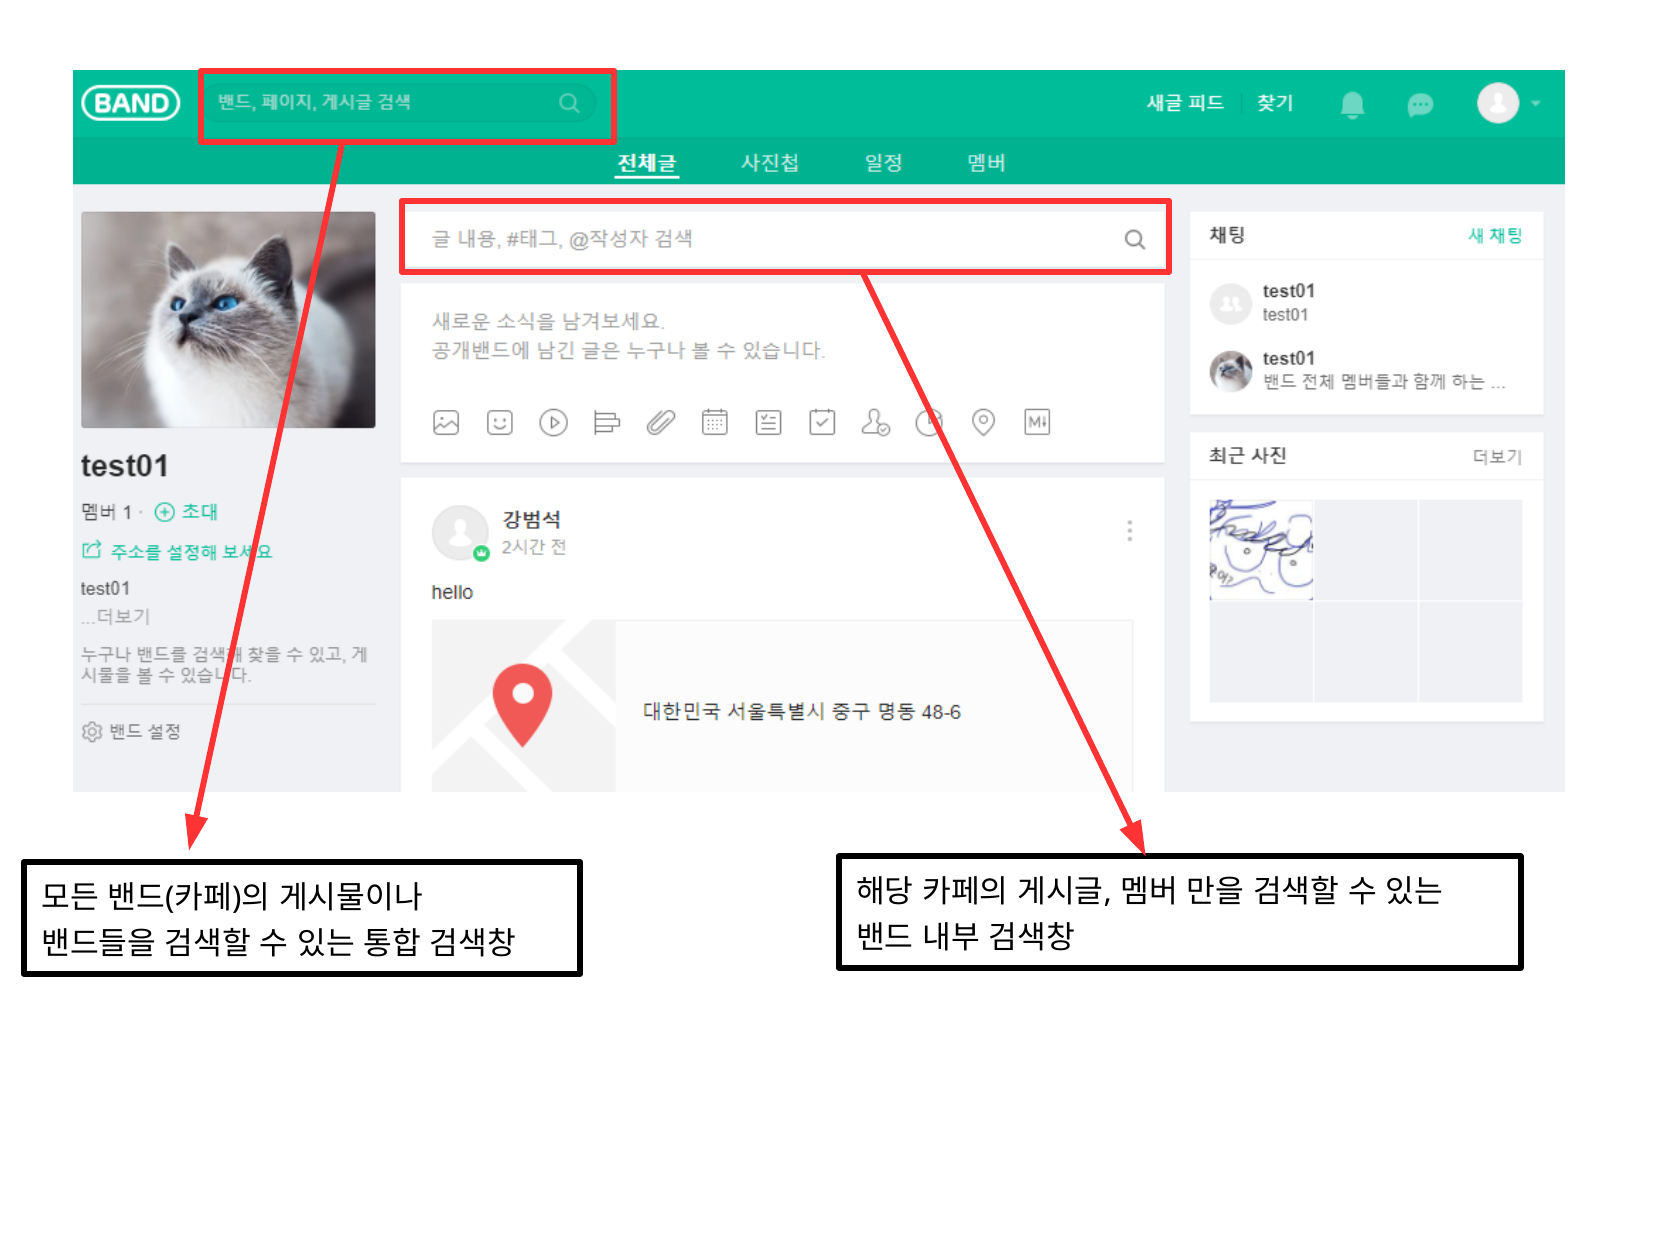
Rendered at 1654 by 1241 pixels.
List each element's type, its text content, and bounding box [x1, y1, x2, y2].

text_box 모든 밴드(카페)의 게시물이나 밴드들을 검색할 수 있는 통합 검색창 [23, 862, 581, 955]
picture [73, 70, 338, 792]
picture [204, 74, 611, 139]
text_box 해당 카페의 게시글, 멤버 만을 검색할 수 있는 밴드 내부 검색창 [838, 856, 1521, 950]
picture [405, 204, 1166, 269]
picture [205, 70, 1565, 792]
